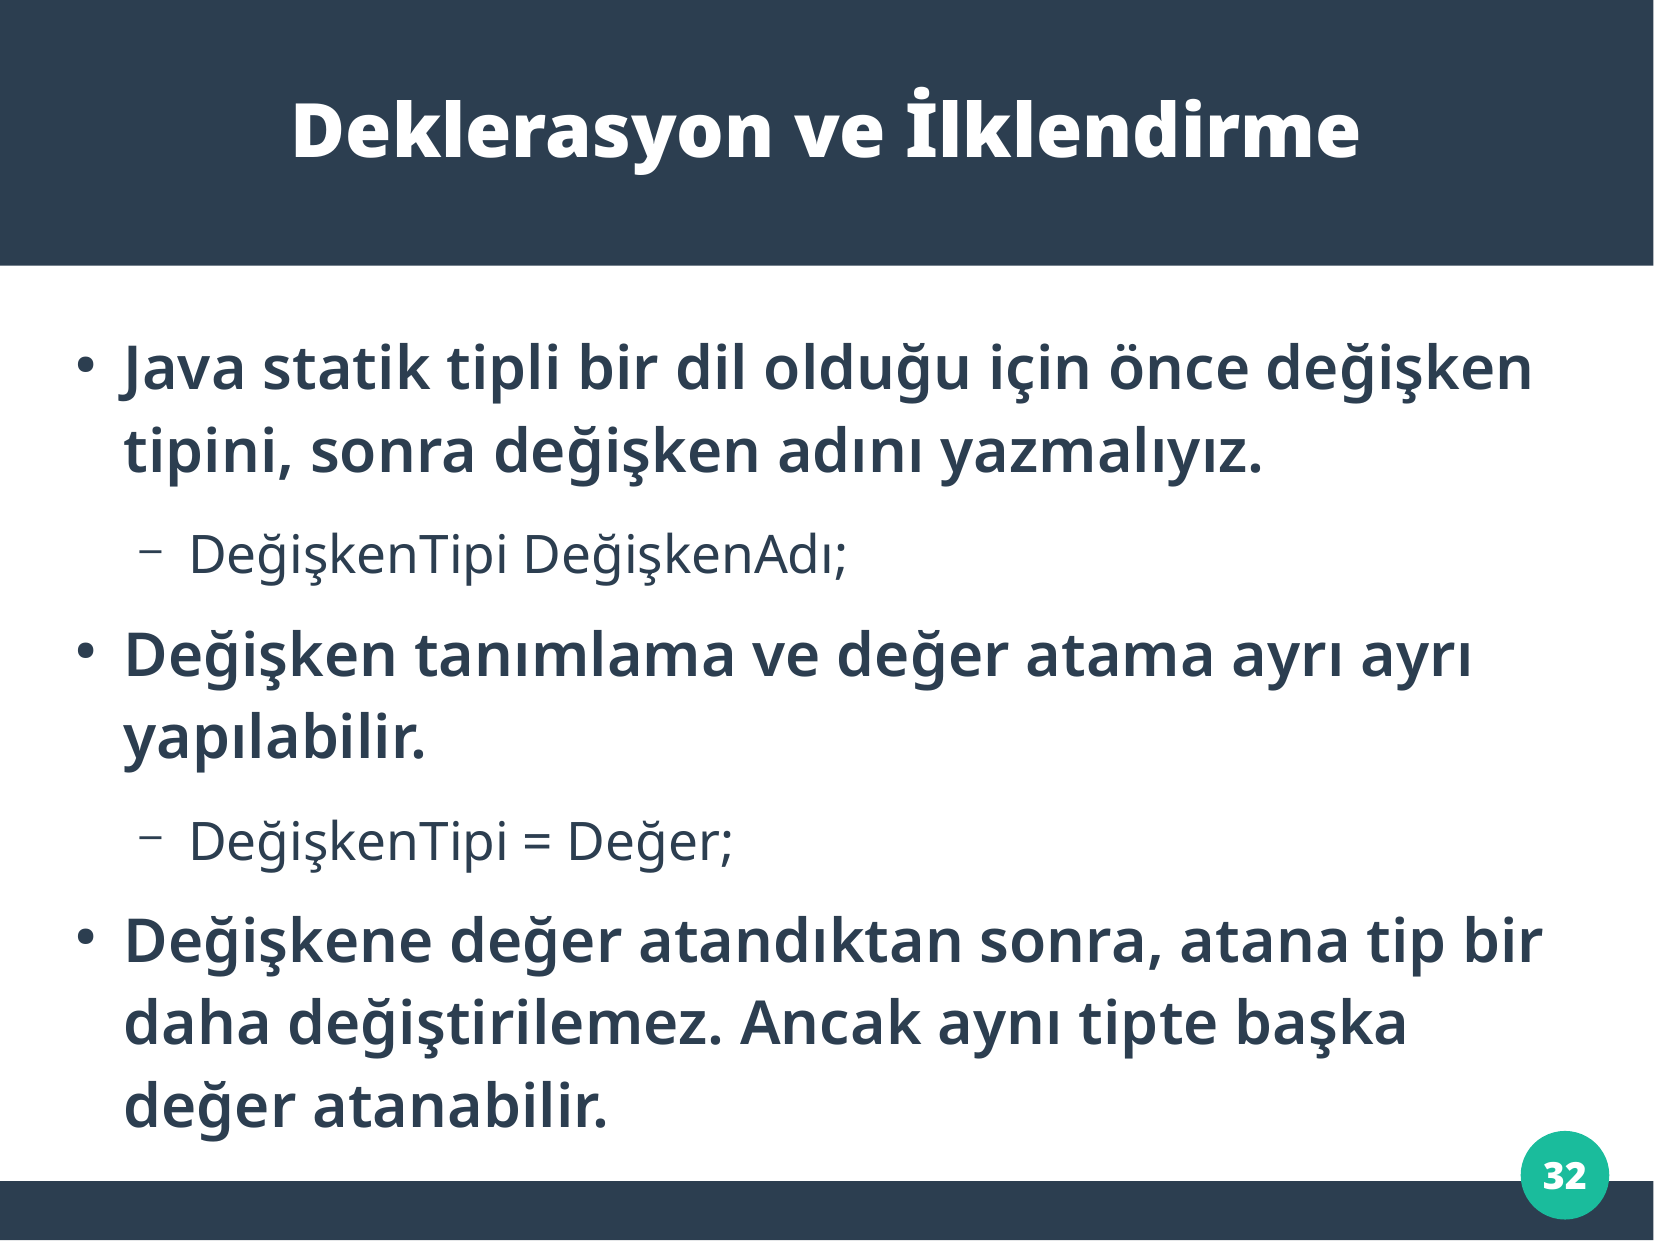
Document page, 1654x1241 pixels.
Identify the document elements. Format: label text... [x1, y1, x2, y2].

title Deklerasyon ve İlklendirme [59, 49, 1595, 207]
list Java statik tipli bir dil olduğu için önce değişken tipini, sonra değişken adını yazmalıyız. DeğişkenTipi DeğişkenAdı; Değişken tanımlama ve değer atama ayrı ayrı yapılabilir. DeğişkenTipi = Değer; Değişkene değer atandıktan sonra, atana tip bir daha değiştirilemez. Ancak aynı tipte başka değer atanabilir. [59, 324, 1595, 1152]
